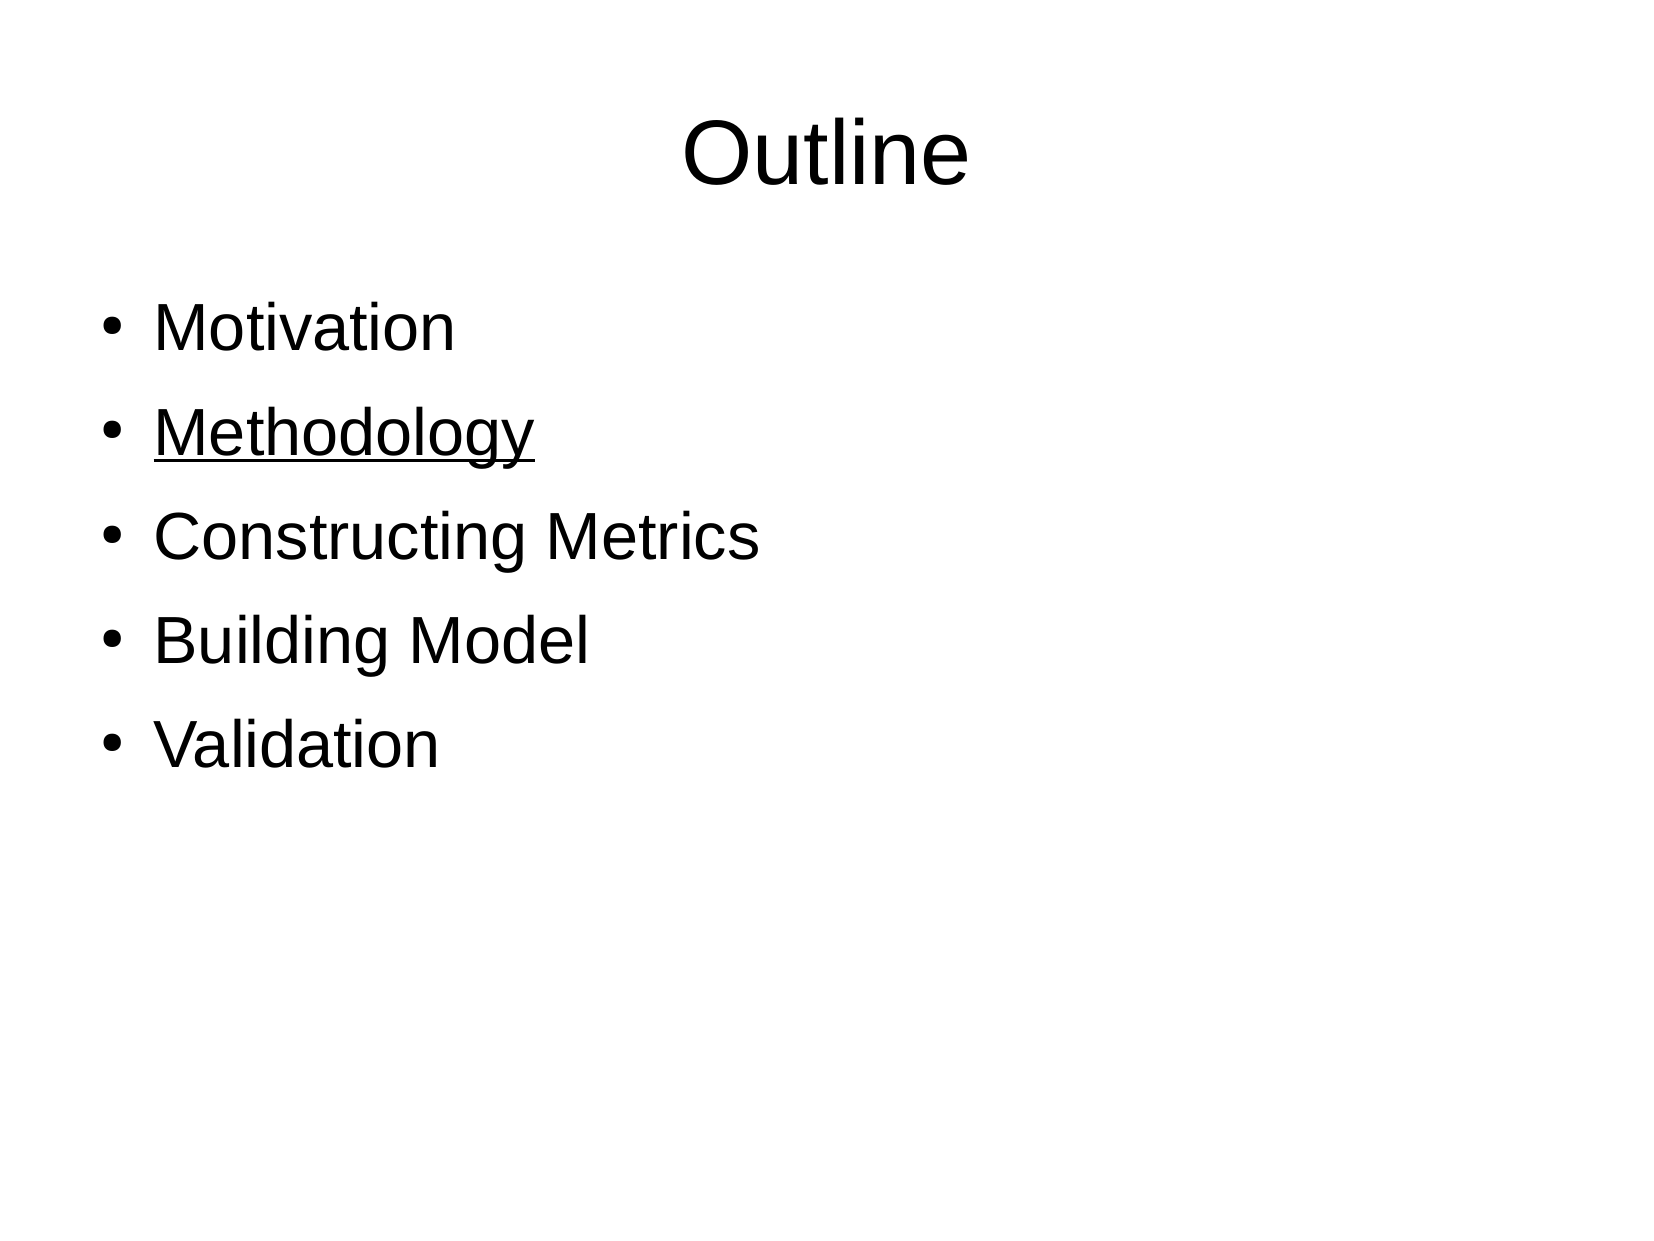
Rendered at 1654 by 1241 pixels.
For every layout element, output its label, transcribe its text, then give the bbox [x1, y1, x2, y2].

list Motivation Methodology Constructing Metrics Building Model Validation [82, 290, 1538, 1010]
title Outline [82, 49, 1571, 257]
